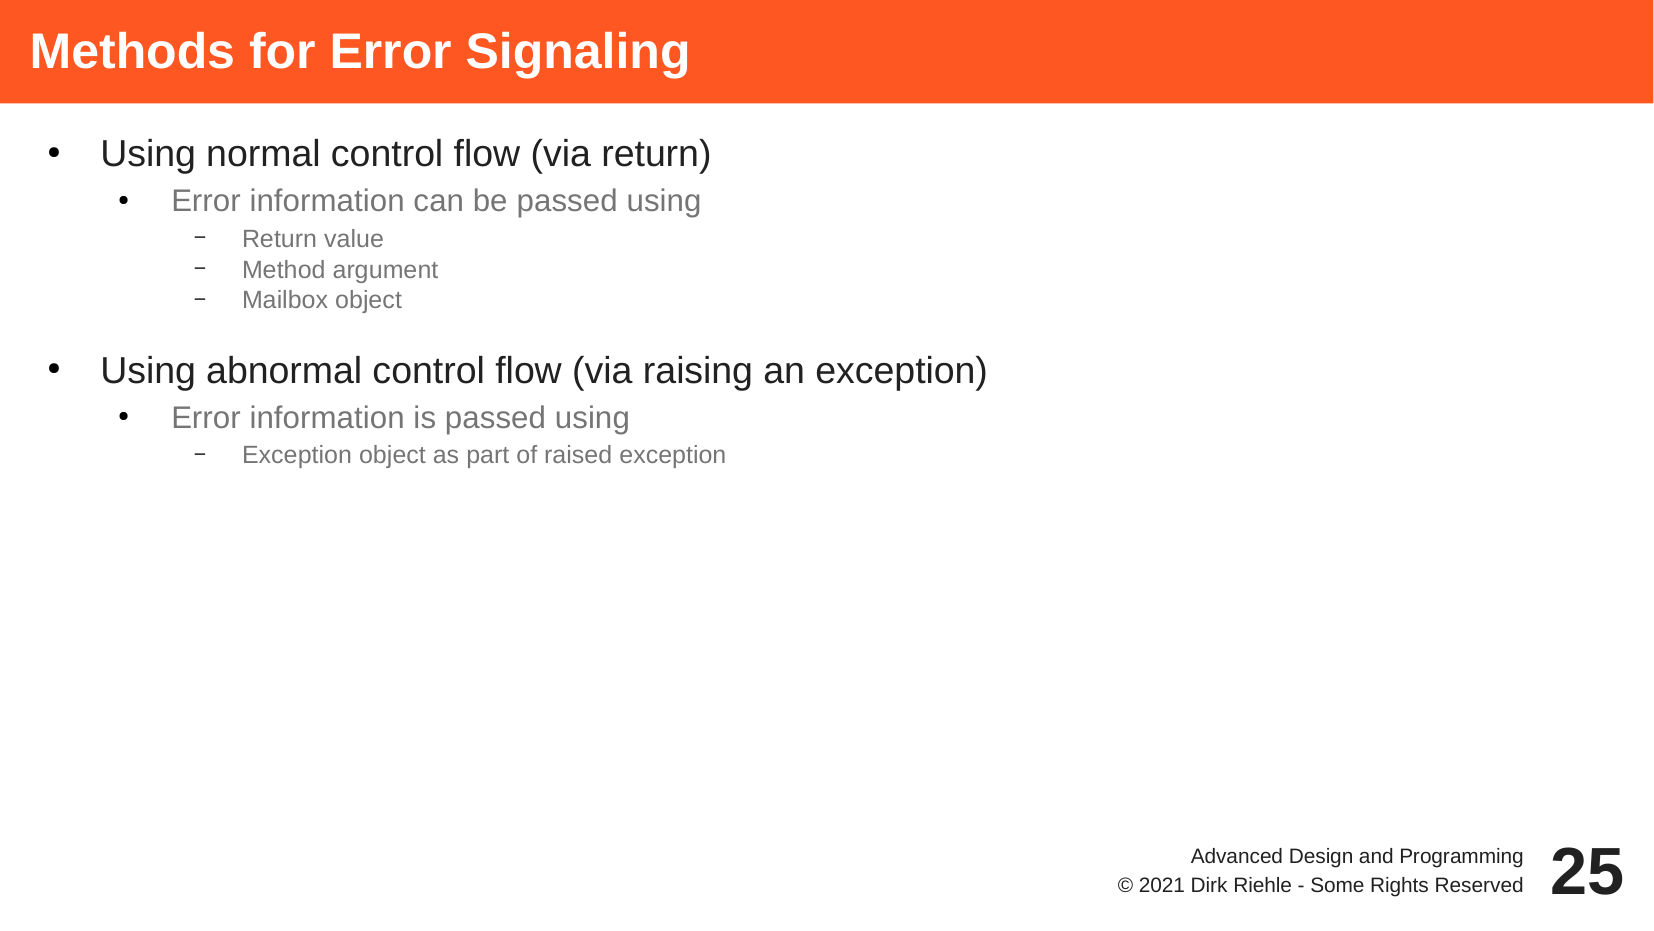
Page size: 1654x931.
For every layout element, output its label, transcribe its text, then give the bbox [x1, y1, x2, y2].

title Methods for Error Signaling [0, 0, 1654, 104]
list Using normal control flow (via return) Error information can be passed using Return value Method argument Mailbox object Using abnormal control flow (via raising an exception) Error information is passed using Exception object as part of raised exception [29, 132, 1625, 813]
